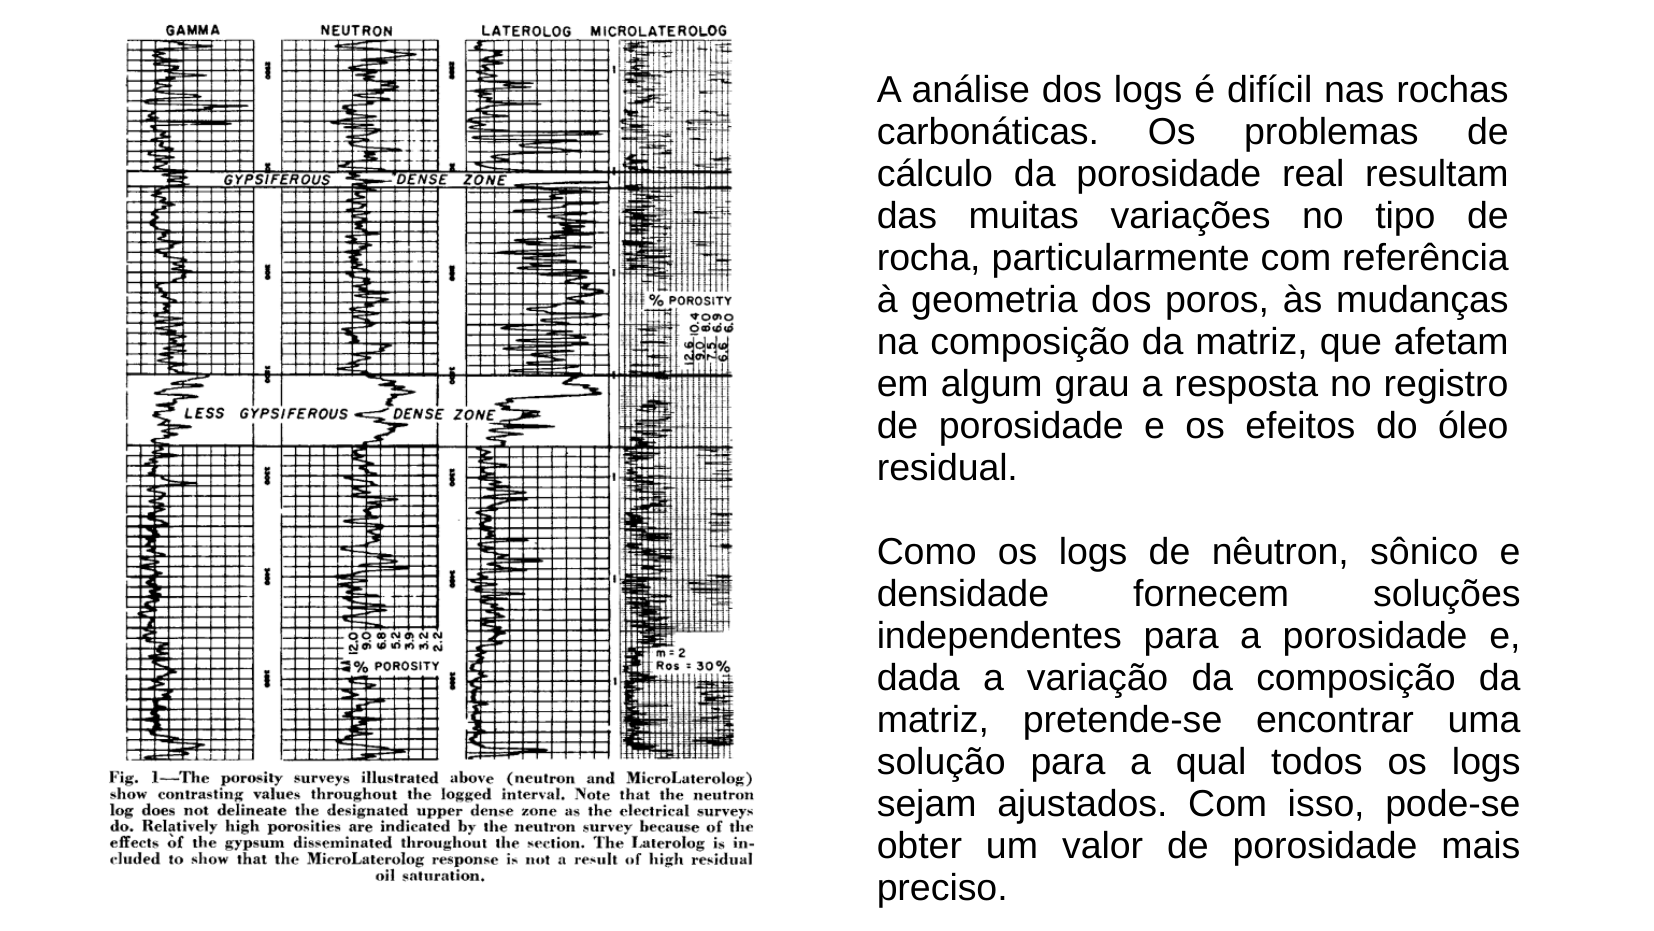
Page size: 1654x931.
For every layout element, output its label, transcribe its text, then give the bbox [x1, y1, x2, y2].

picture [94, 11, 767, 895]
text_box Como os logs de nêutron, sônico e densidade fornecem soluções independentes para a porosidade e, dada a variação da composição da matriz, pretende-se encontrar uma solução para a qual todos os logs sejam ajustados. Com isso, pode-se obter um valor de porosidade mais preciso. [862, 523, 1536, 917]
text_box A análise dos logs é difícil nas rochas carbonáticas. Os problemas de cálculo da porosidade real resultam das muitas variações no tipo de rocha, particularmente com referência à geometria dos poros, às mudanças na composição da matriz, que afetam em algum grau a resposta no registro de porosidade e os efeitos do óleo residual. [862, 61, 1524, 523]
